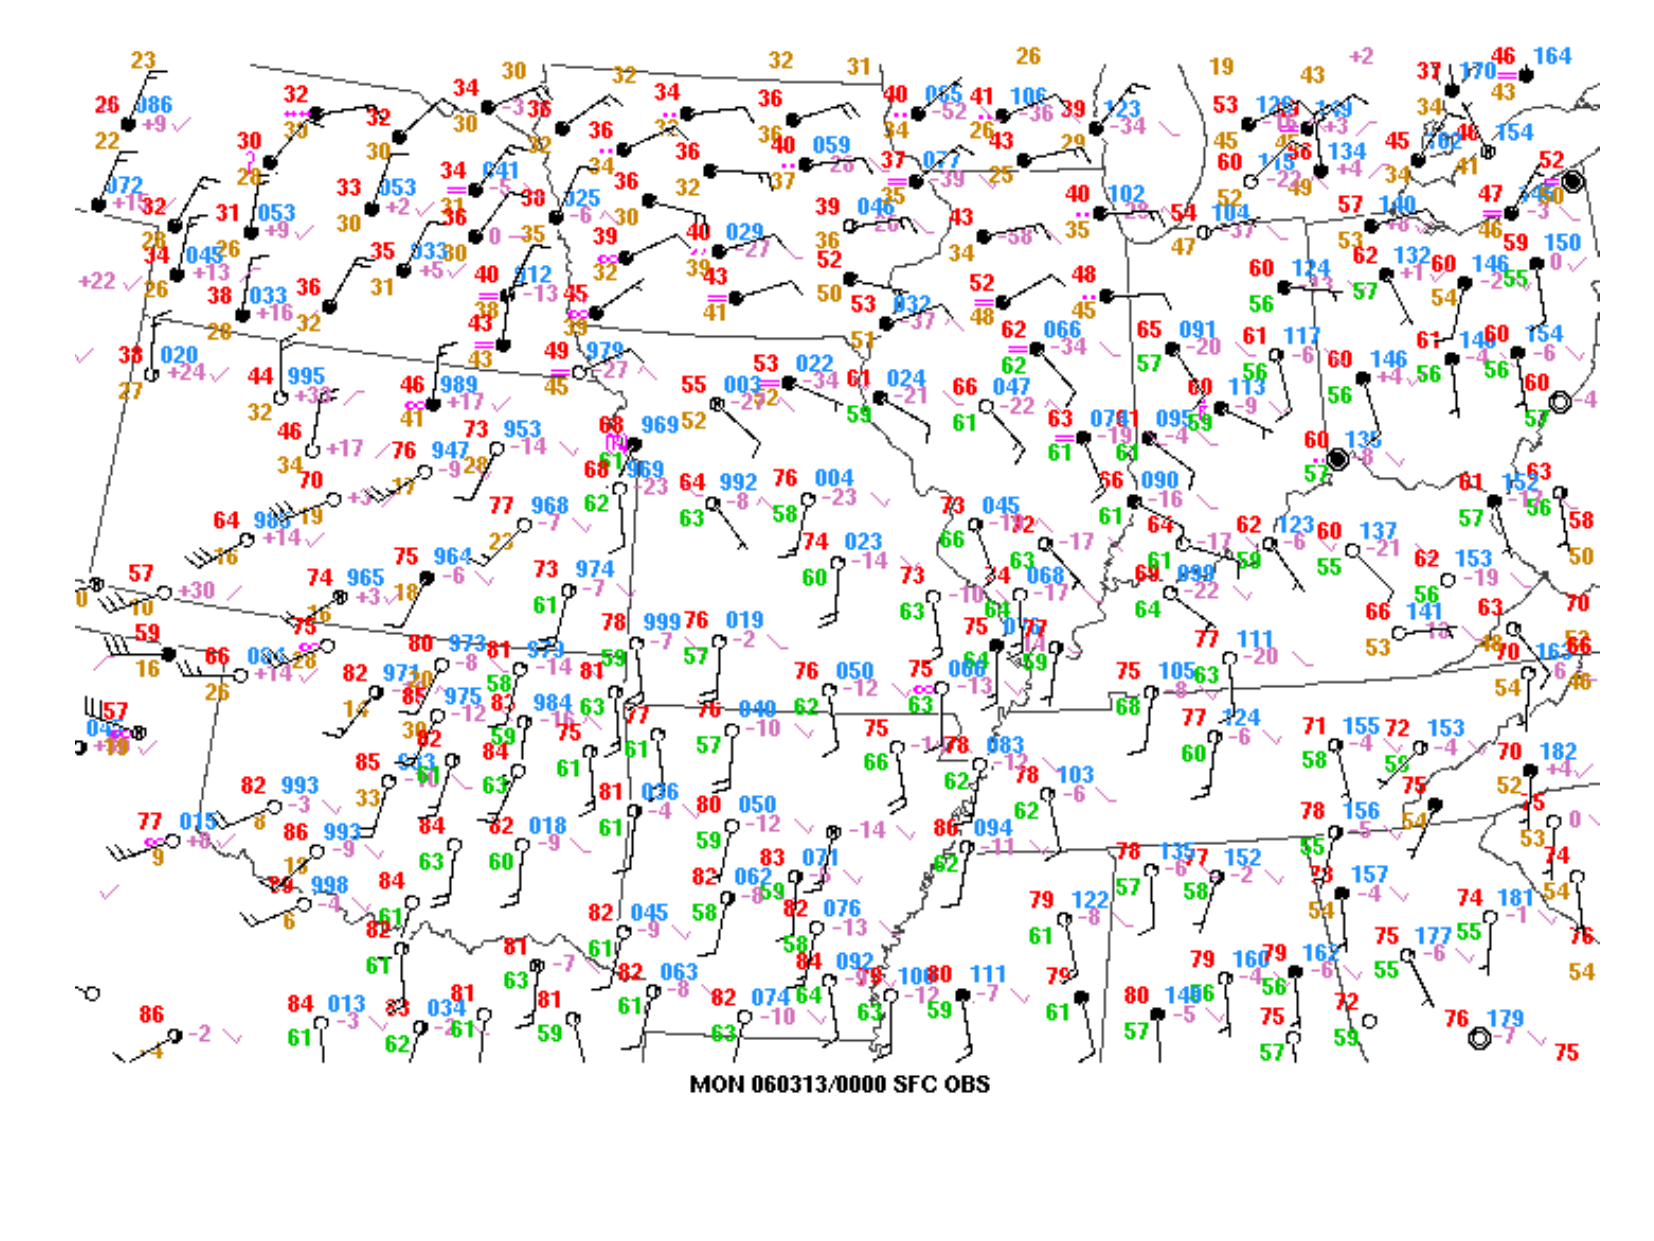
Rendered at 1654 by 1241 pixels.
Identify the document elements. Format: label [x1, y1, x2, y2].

picture [75, 18, 1600, 1163]
